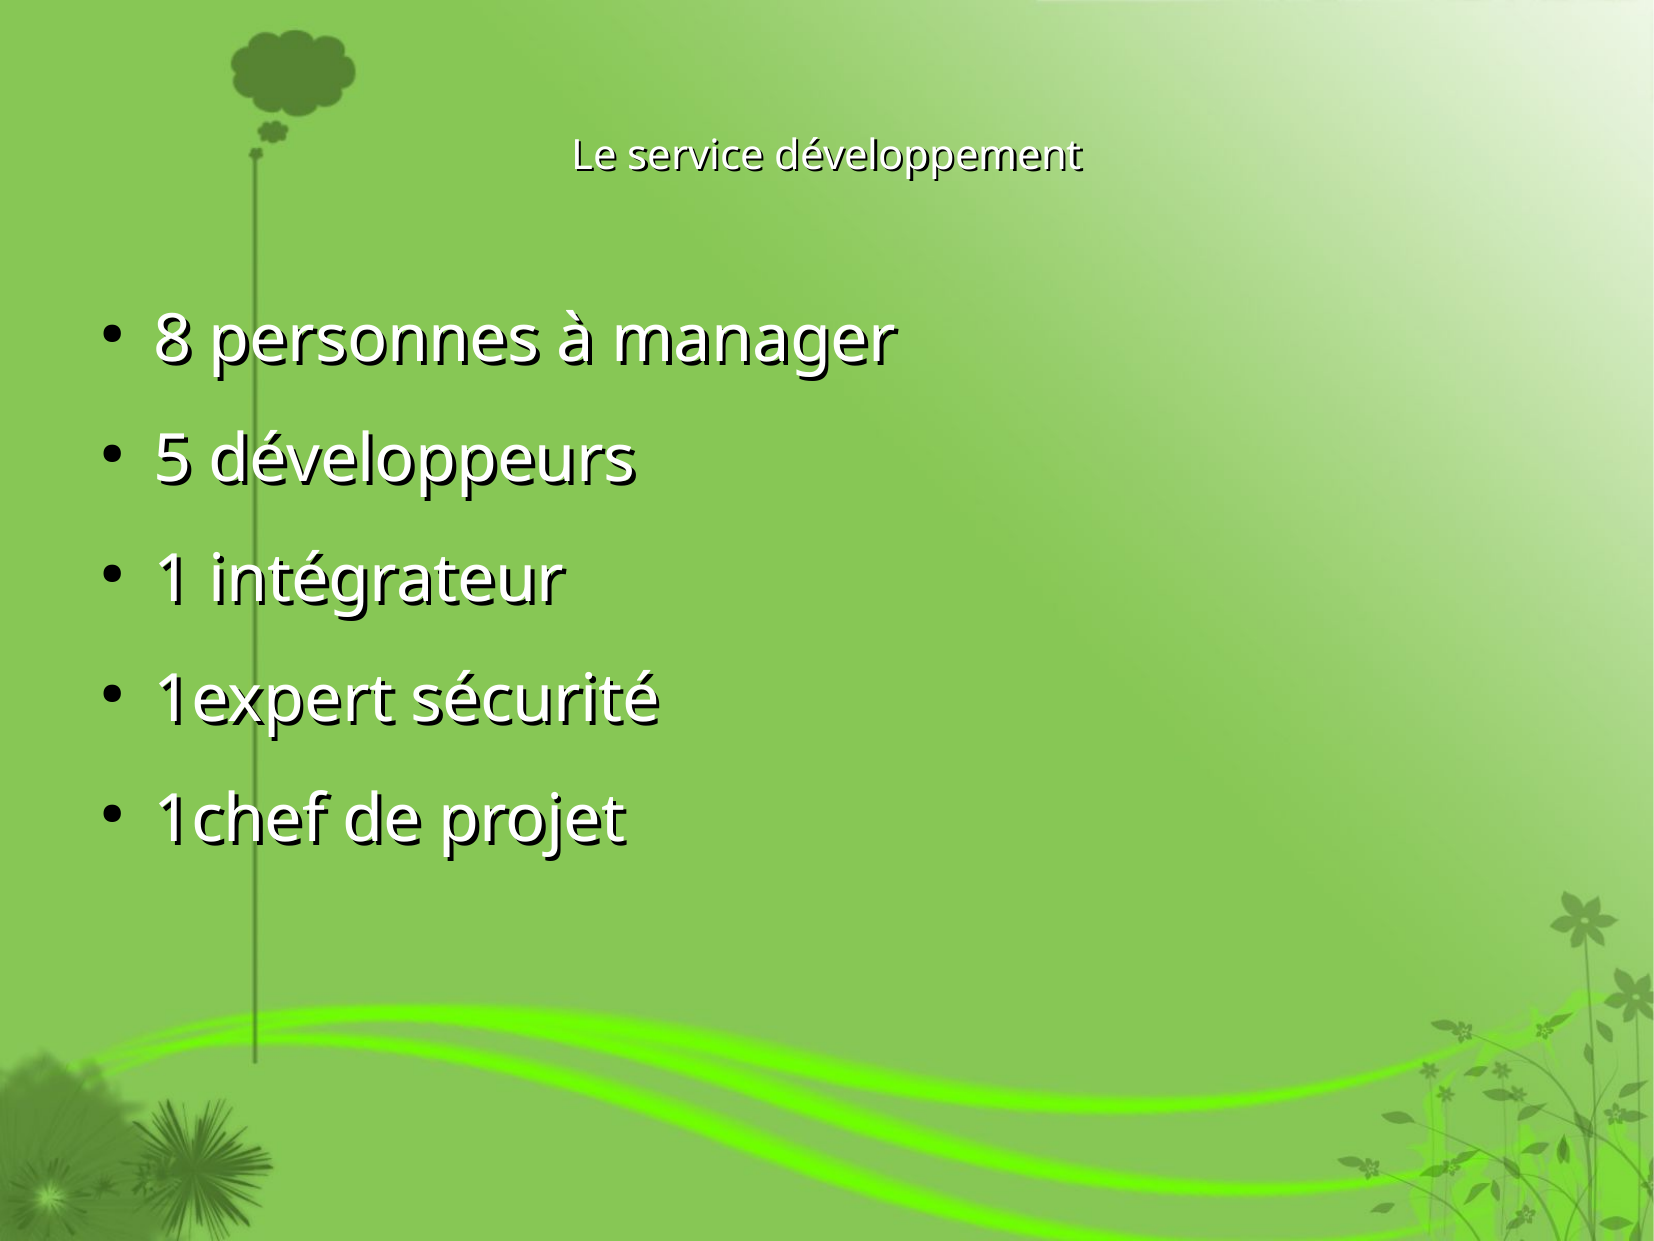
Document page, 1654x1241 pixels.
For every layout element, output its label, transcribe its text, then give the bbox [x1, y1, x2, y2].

list 8 personnes à manager 5 développeurs 1 intégrateur 1expert sécurité 1chef de projet [82, 290, 1571, 1010]
title Le service développement [82, 49, 1571, 257]
picture [0, 0, 1654, 1241]
